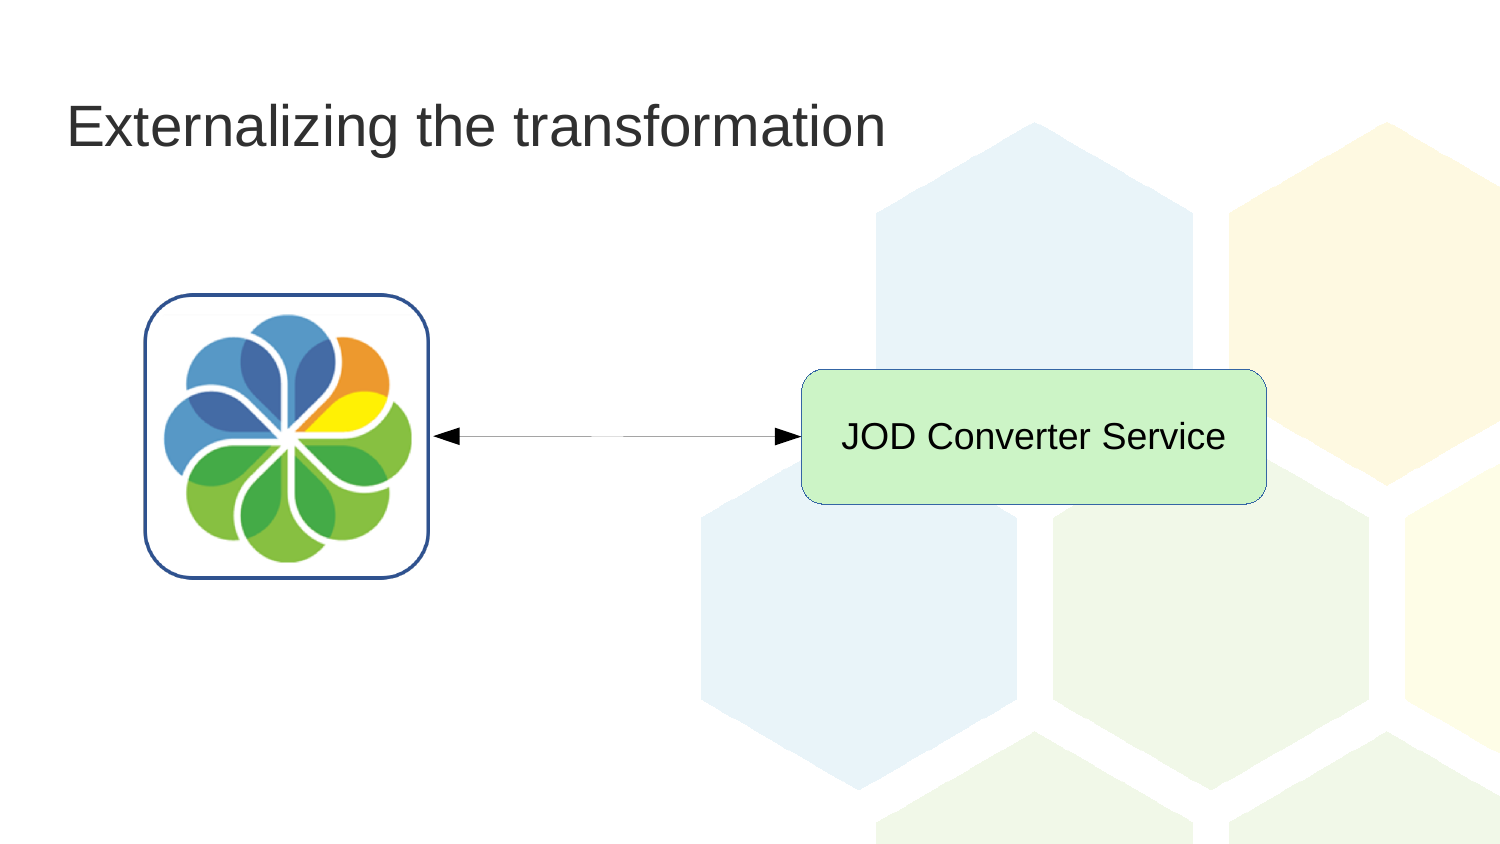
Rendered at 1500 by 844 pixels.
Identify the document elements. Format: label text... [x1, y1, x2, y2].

title Externalizing the transformation [51, 72, 1449, 167]
picture [0, 0, 1500, 844]
text_box JOD Converter Service [801, 369, 1267, 505]
